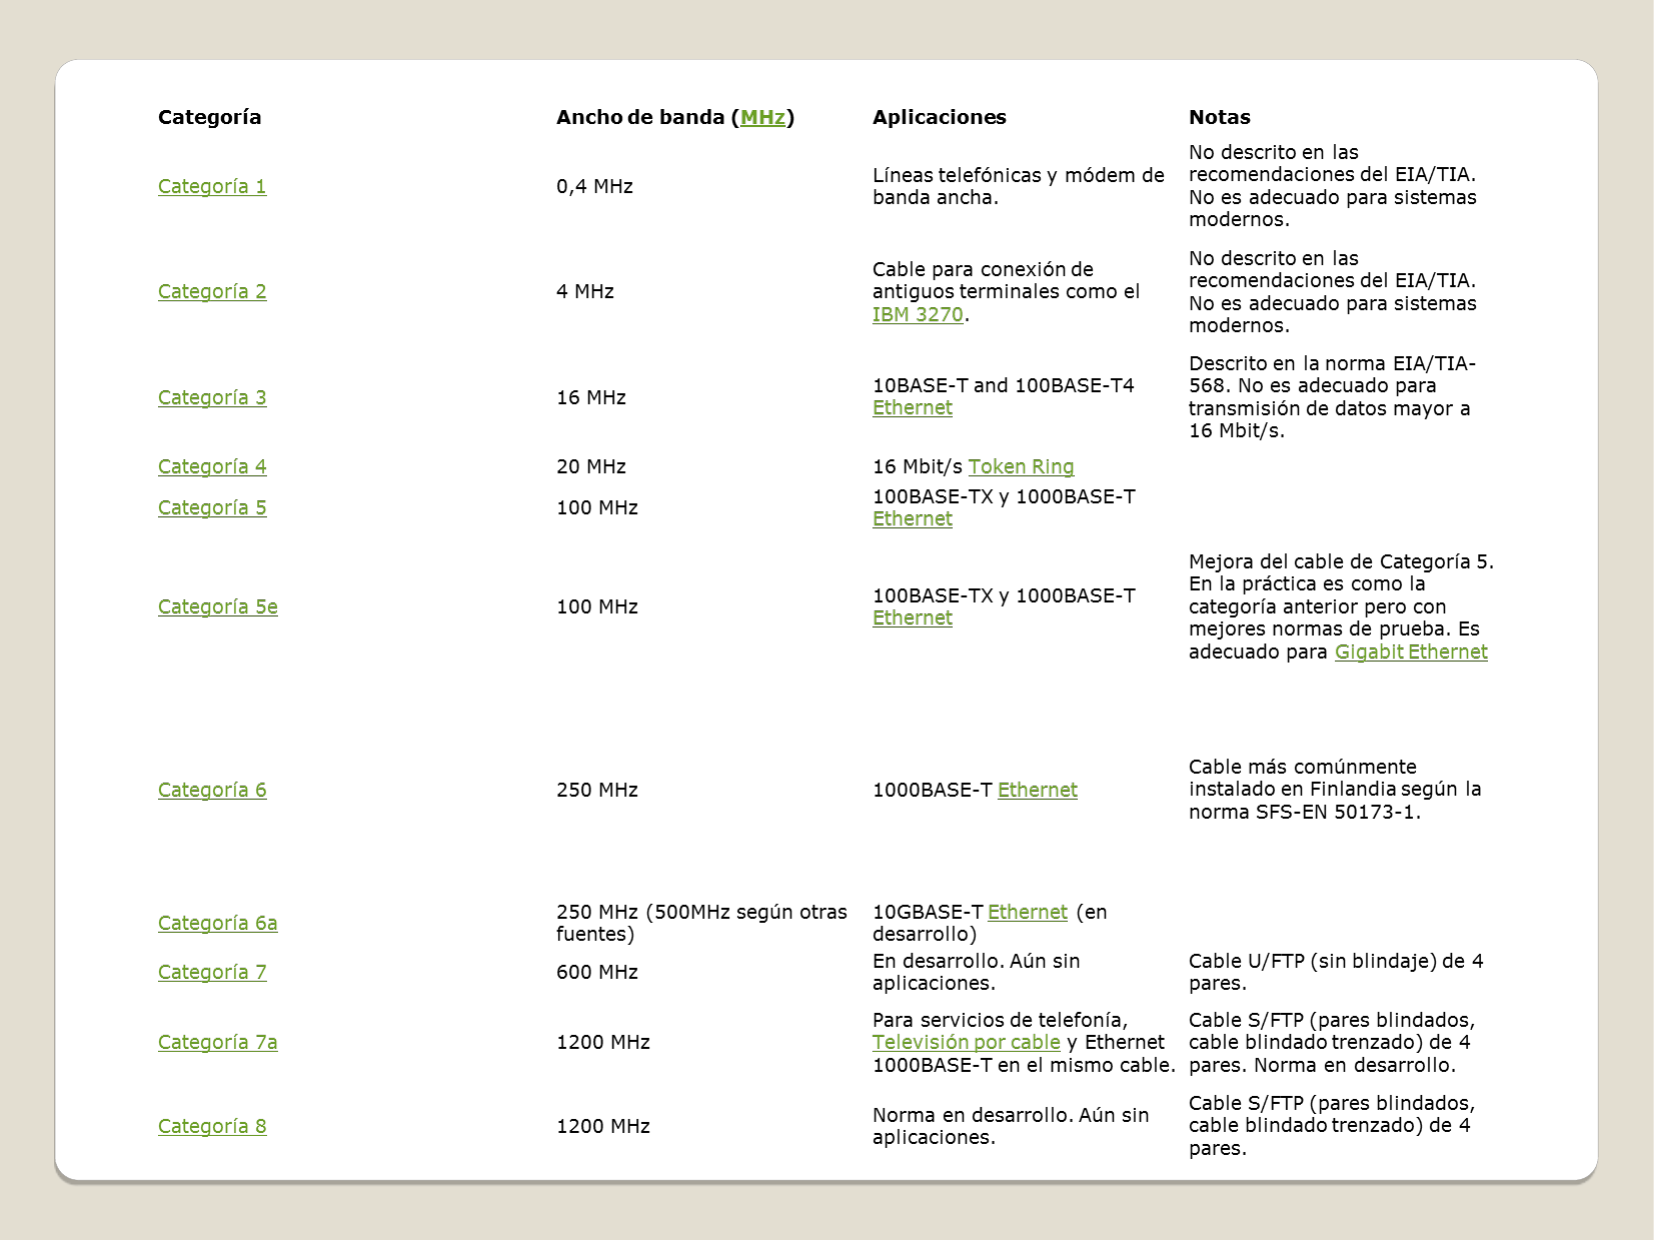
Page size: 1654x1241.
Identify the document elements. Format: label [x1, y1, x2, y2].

picture [153, 99, 1502, 1172]
